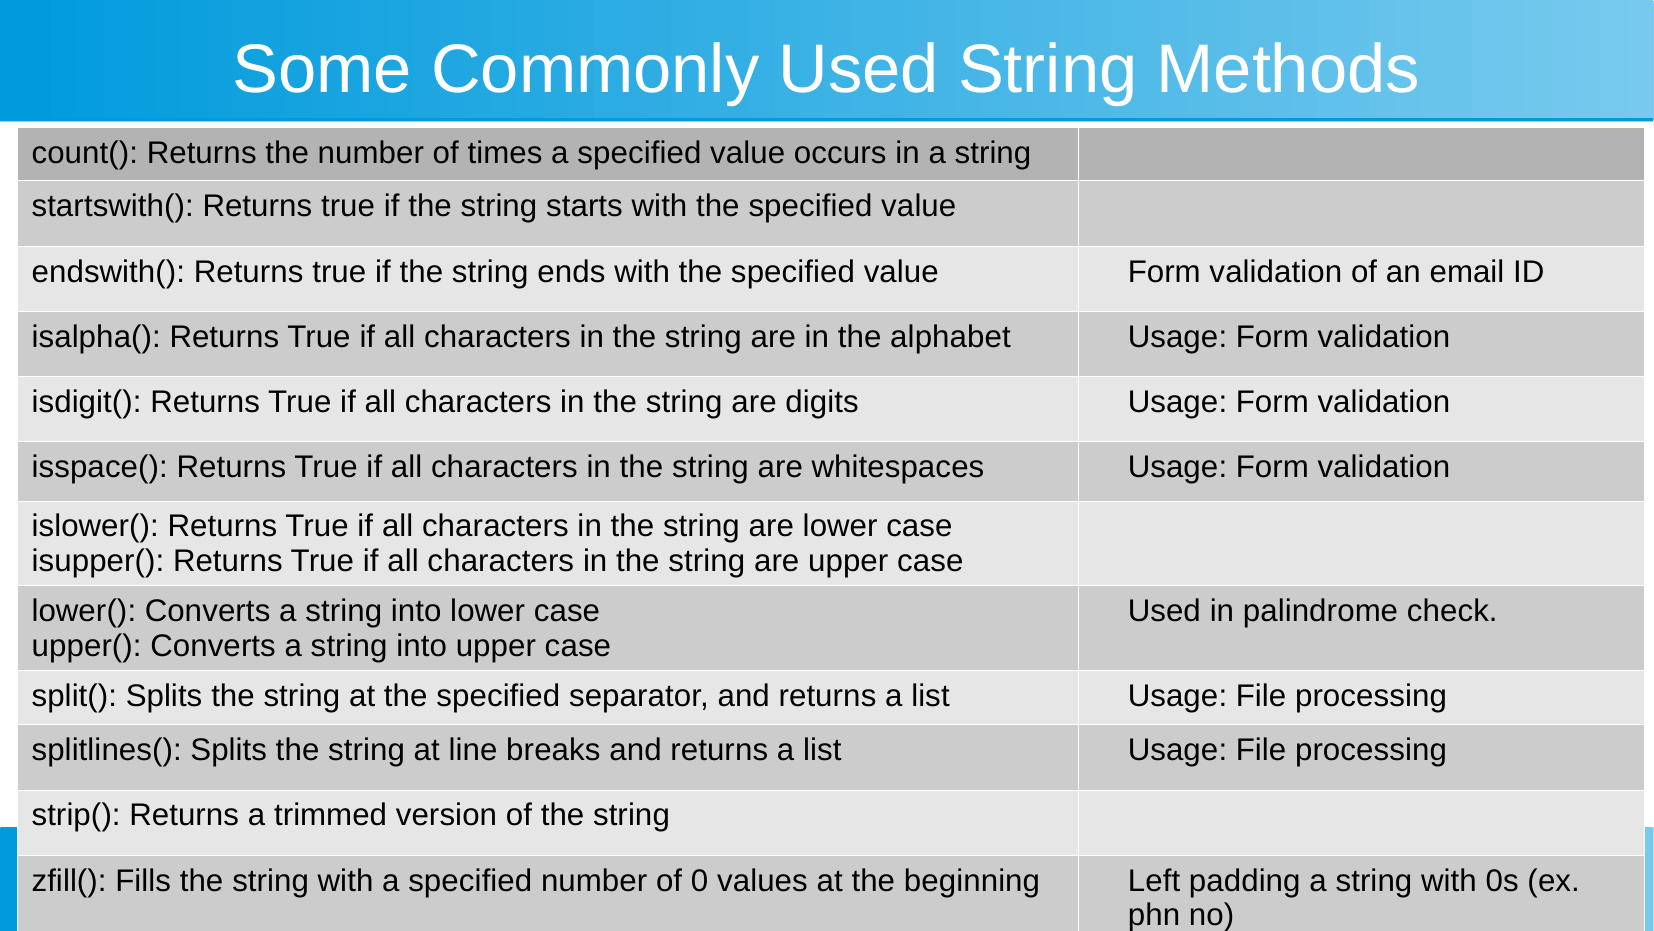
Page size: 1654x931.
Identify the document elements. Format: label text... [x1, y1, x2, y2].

table_header [1079, 128, 1644, 180]
table_cell Usage: Form validation [1079, 312, 1644, 376]
table_cell Used in palindrome check. [1079, 586, 1644, 670]
table_cell [1079, 791, 1644, 855]
table_cell [1079, 181, 1644, 246]
table_cell splitlines(): Splits the string at line breaks and returns a list [18, 725, 1078, 790]
table_cell Form validation of an email ID [1079, 247, 1644, 311]
table_cell isspace(): Returns True if all characters in the string are whitespaces [18, 442, 1078, 501]
table_cell islower(): Returns True if all characters in the string are lower case isupper(): Returns True if all characters in the string are upper case [18, 502, 1078, 585]
table_cell Usage: File processing [1079, 725, 1644, 790]
table_cell [1079, 502, 1644, 585]
table_cell zfill(): Fills the string with a specified number of 0 values at the beginning [18, 856, 1078, 931]
table_header count(): Returns the number of times a specified value occurs in a string [18, 128, 1078, 180]
table_cell Usage: Form validation [1079, 377, 1644, 441]
table_cell startswith(): Returns true if the string starts with the specified value [18, 181, 1078, 246]
title Some Commonly Used String Methods [59, 29, 1595, 108]
table_cell lower(): Converts a string into lower case upper(): Converts a string into upper case [18, 586, 1078, 670]
table_cell Usage: Form validation [1079, 442, 1644, 501]
table_cell Left padding a string with 0s (ex. phn no) [1079, 856, 1644, 931]
table_cell split(): Splits the string at the specified separator, and returns a list [18, 671, 1078, 724]
table_cell Usage: File processing [1079, 671, 1644, 724]
table_cell endswith(): Returns true if the string ends with the specified value [18, 247, 1078, 311]
table_cell isdigit(): Returns True if all characters in the string are digits [18, 377, 1078, 441]
table_cell strip(): Returns a trimmed version of the string [18, 791, 1078, 855]
table_cell isalpha(): Returns True if all characters in the string are in the alphabet [18, 312, 1078, 376]
